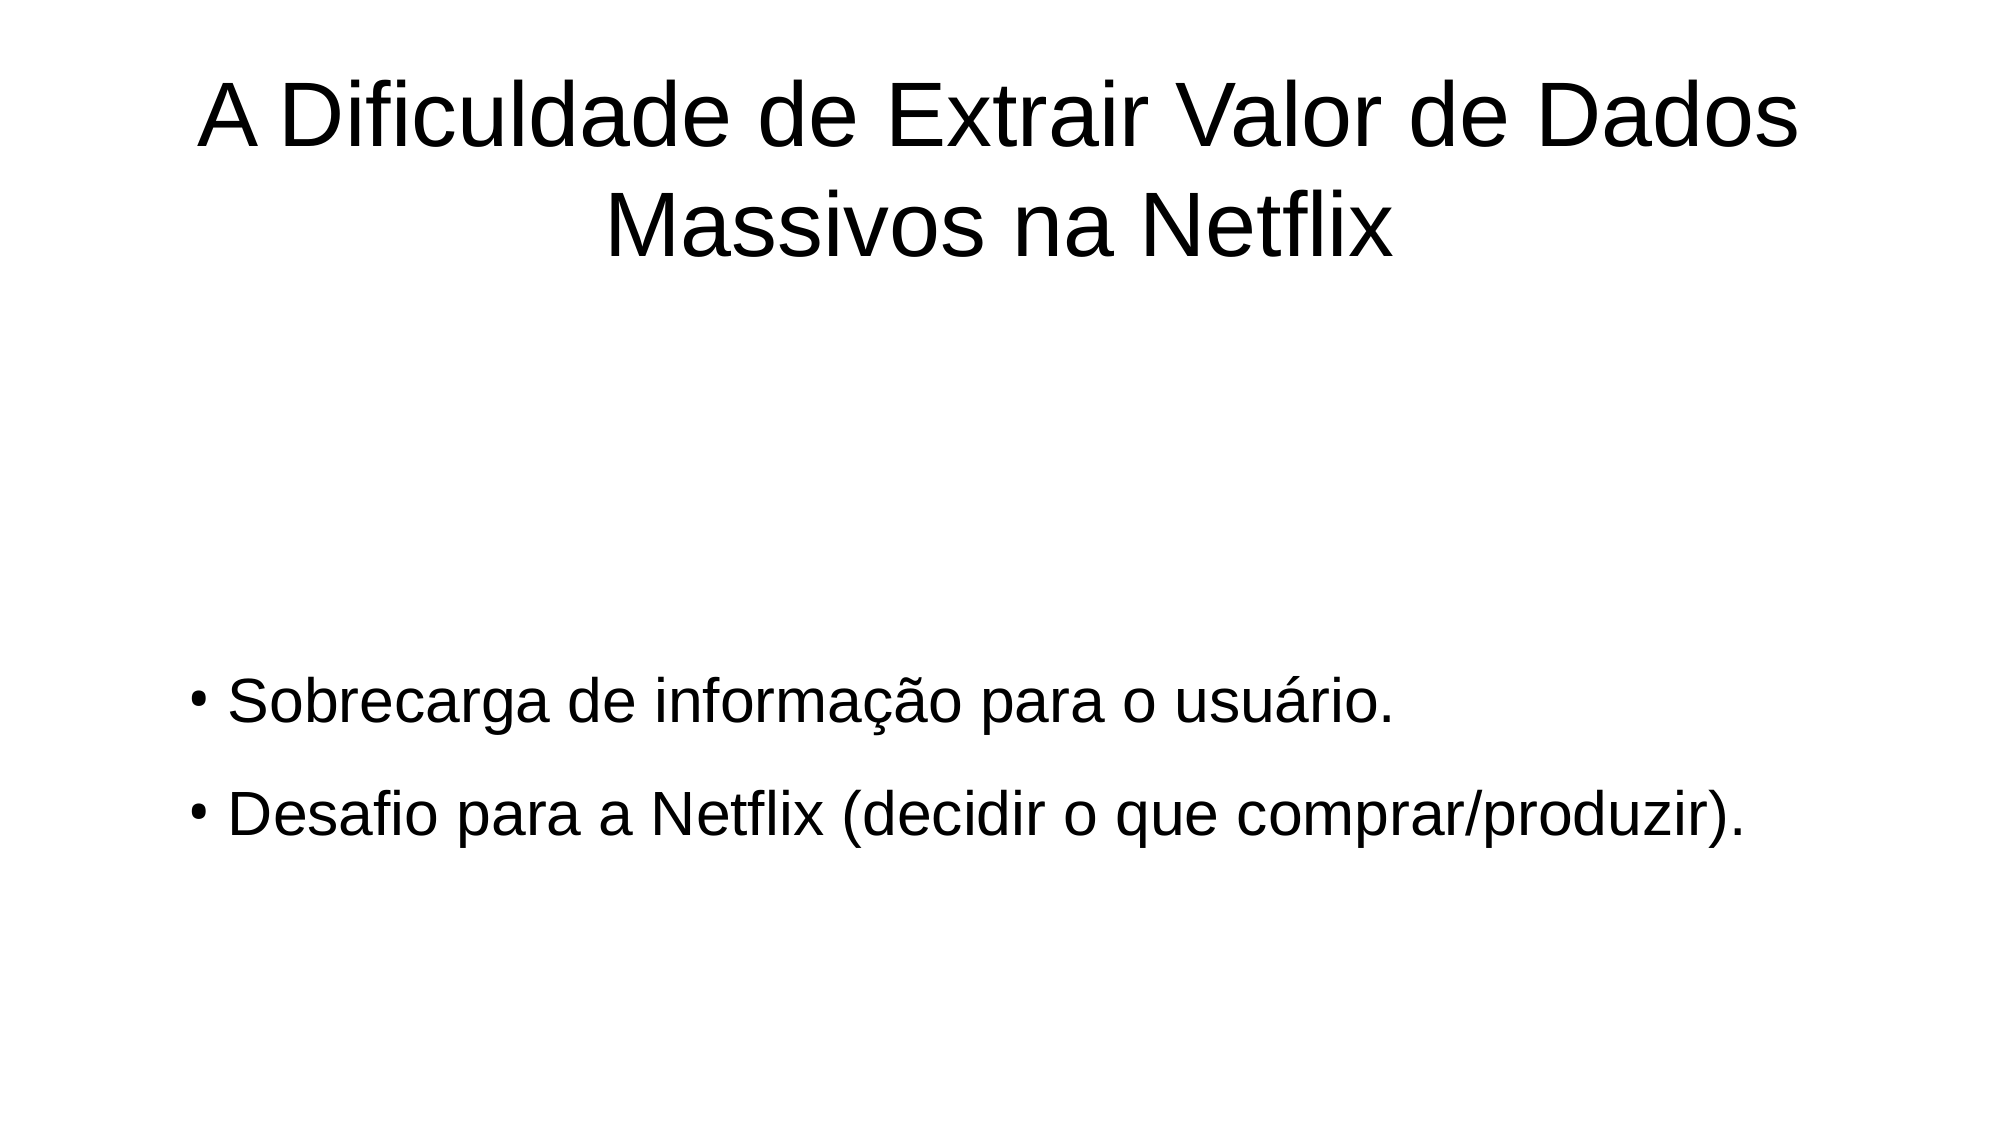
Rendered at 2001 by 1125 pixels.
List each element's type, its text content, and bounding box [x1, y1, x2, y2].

list Sobrecarga de informação para o usuário. Desafio para a Netflix (decidir o que comprar/produzir). [172, 621, 1827, 850]
title A Dificuldade de Extrair Valor de Dados Massivos na Netflix [115, 0, 1885, 282]
